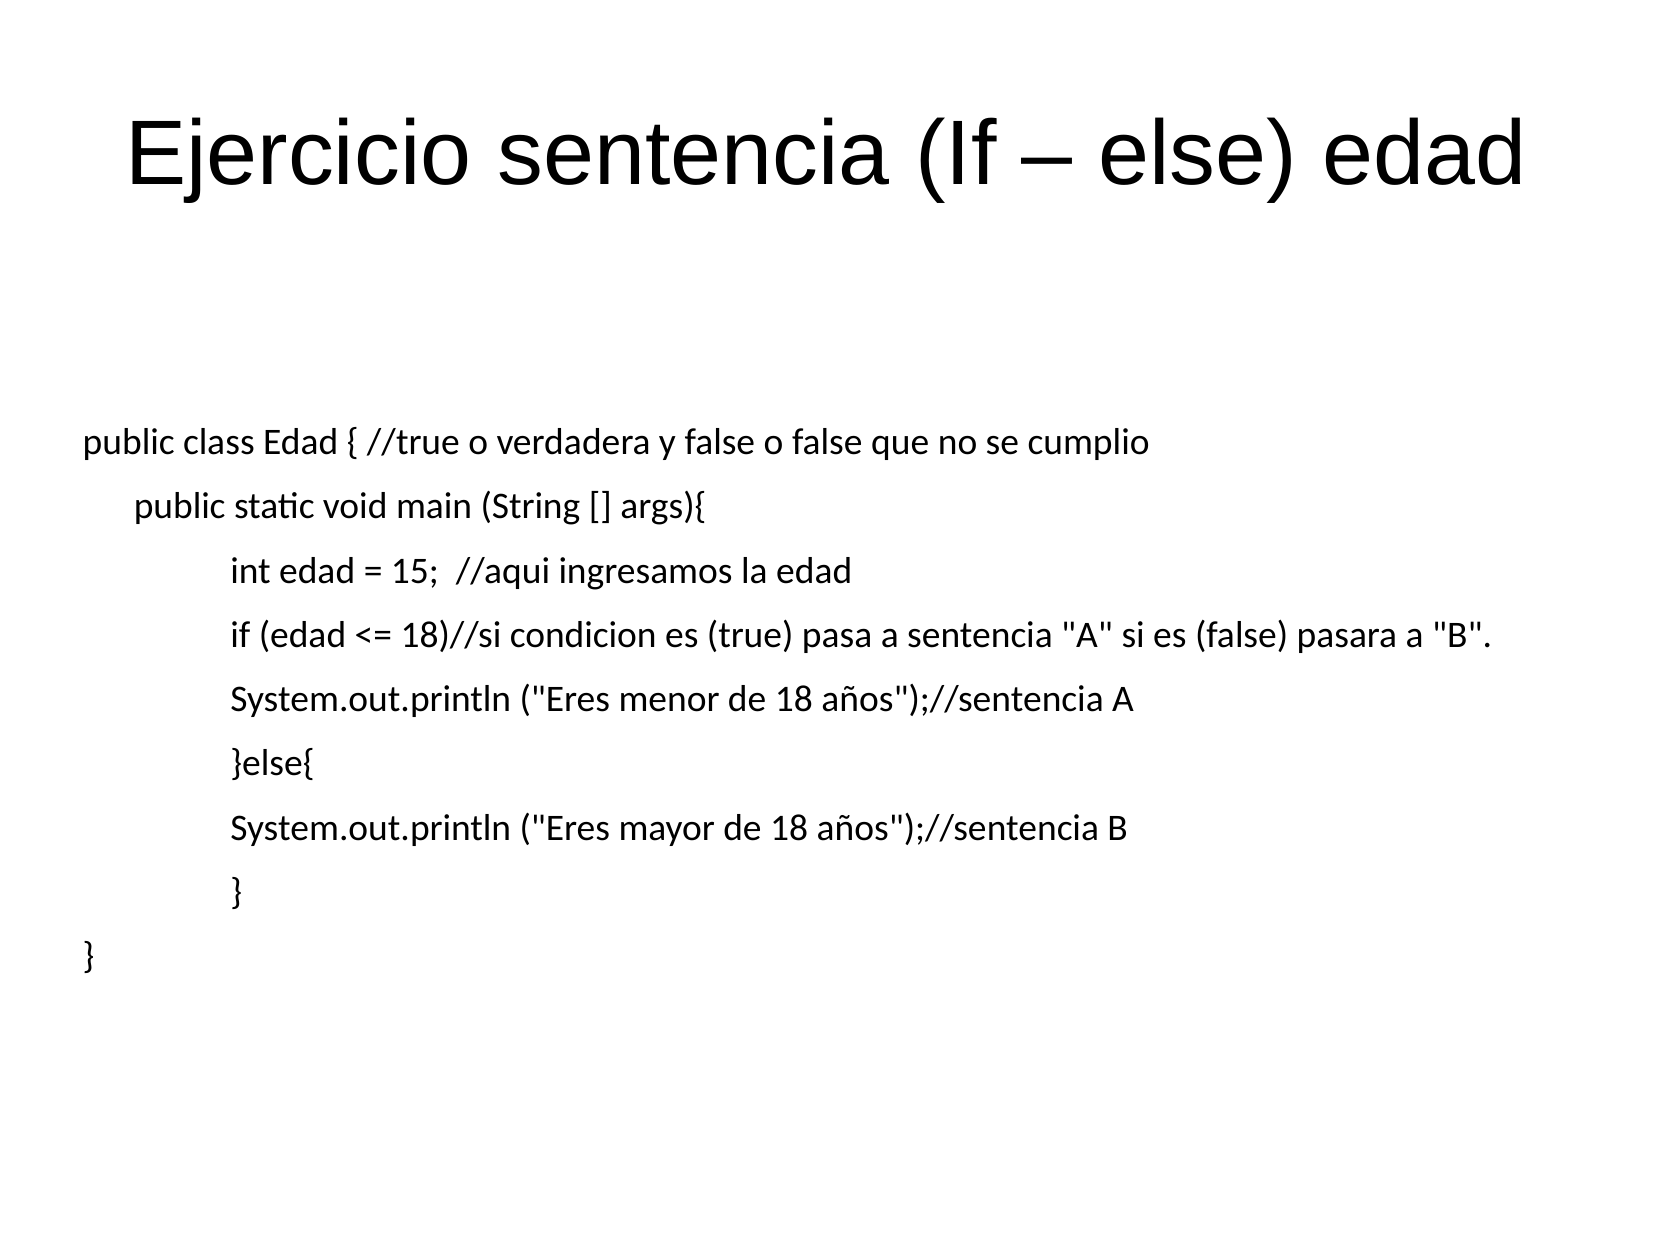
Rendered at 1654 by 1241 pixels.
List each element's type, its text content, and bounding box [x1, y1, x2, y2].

subtitle public class Edad { //true o verdadera y false o false que no se cumplio public static void main (String [] args){ int edad = 15; //aqui ingresamos la edad if (edad <= 18)//si condicion es (true) pasa a sentencia "A" si es (false) pasara a "B". System.out.println ("Eres menor de 18 años");//sentencia A }else{ System.out.println ("Eres mayor de 18 años");//sentencia B } } [82, 290, 1571, 1109]
title Ejercicio sentencia (If – else) edad [82, 49, 1571, 257]
